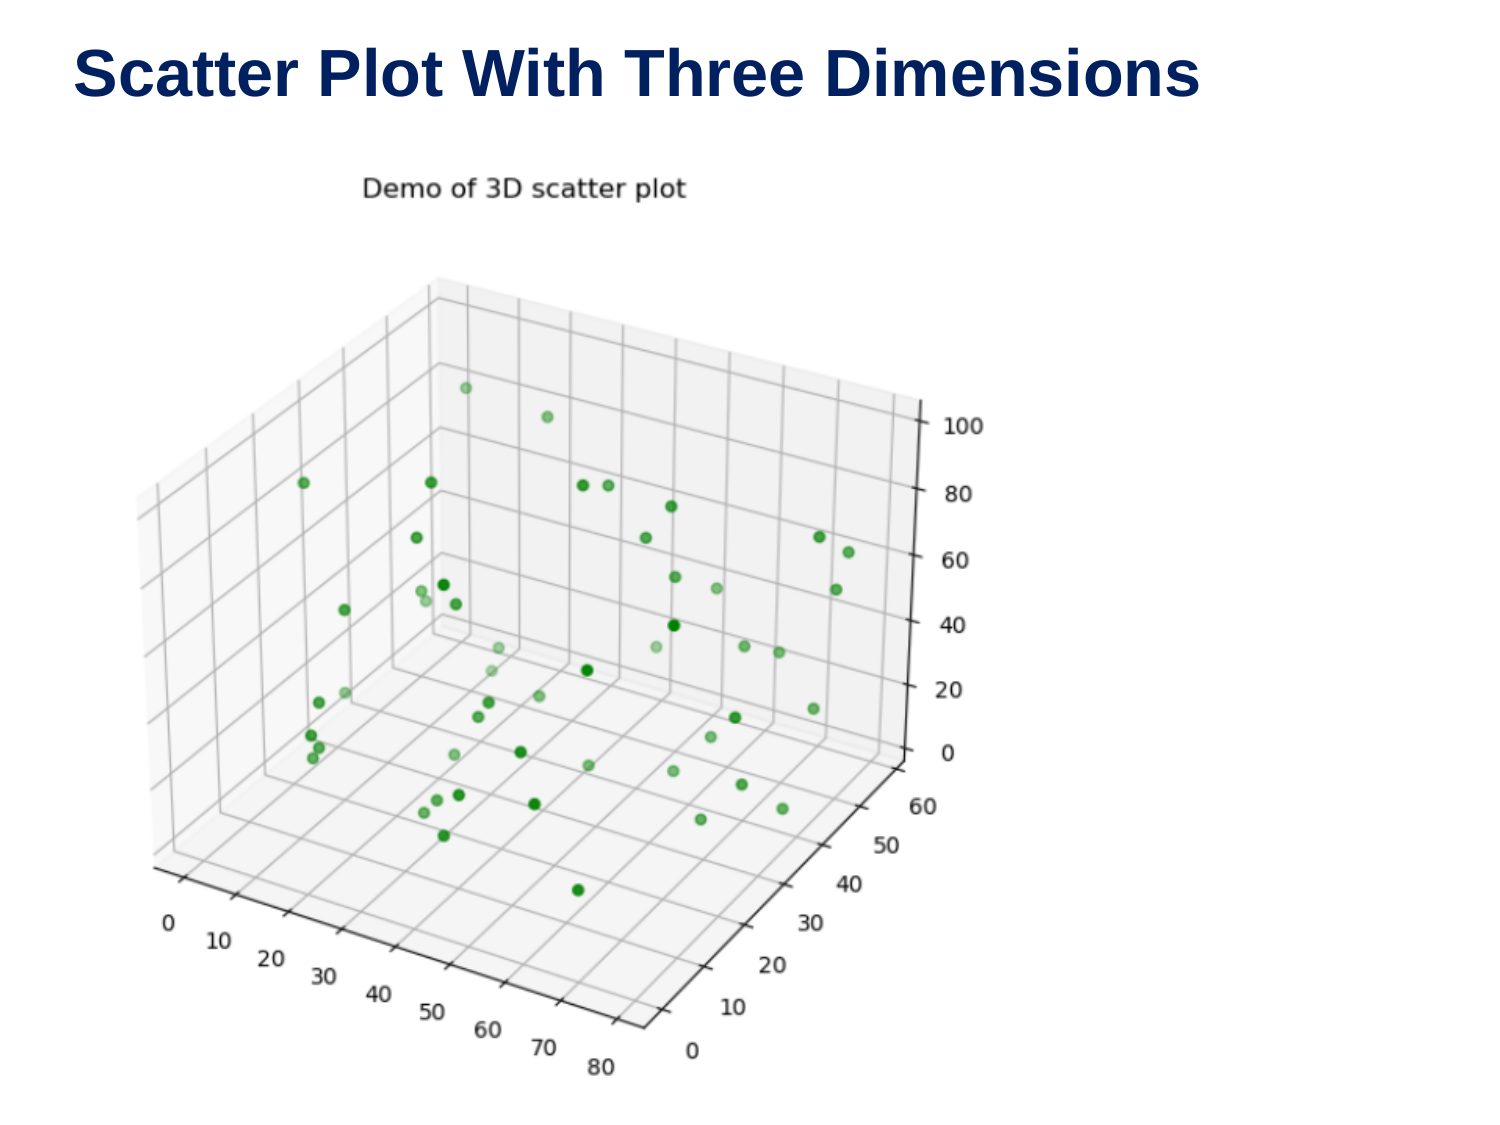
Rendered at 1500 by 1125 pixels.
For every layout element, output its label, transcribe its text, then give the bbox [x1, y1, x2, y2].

picture [115, 156, 1001, 1101]
text_box Scatter Plot With Three Dimensions [59, 28, 1300, 119]
